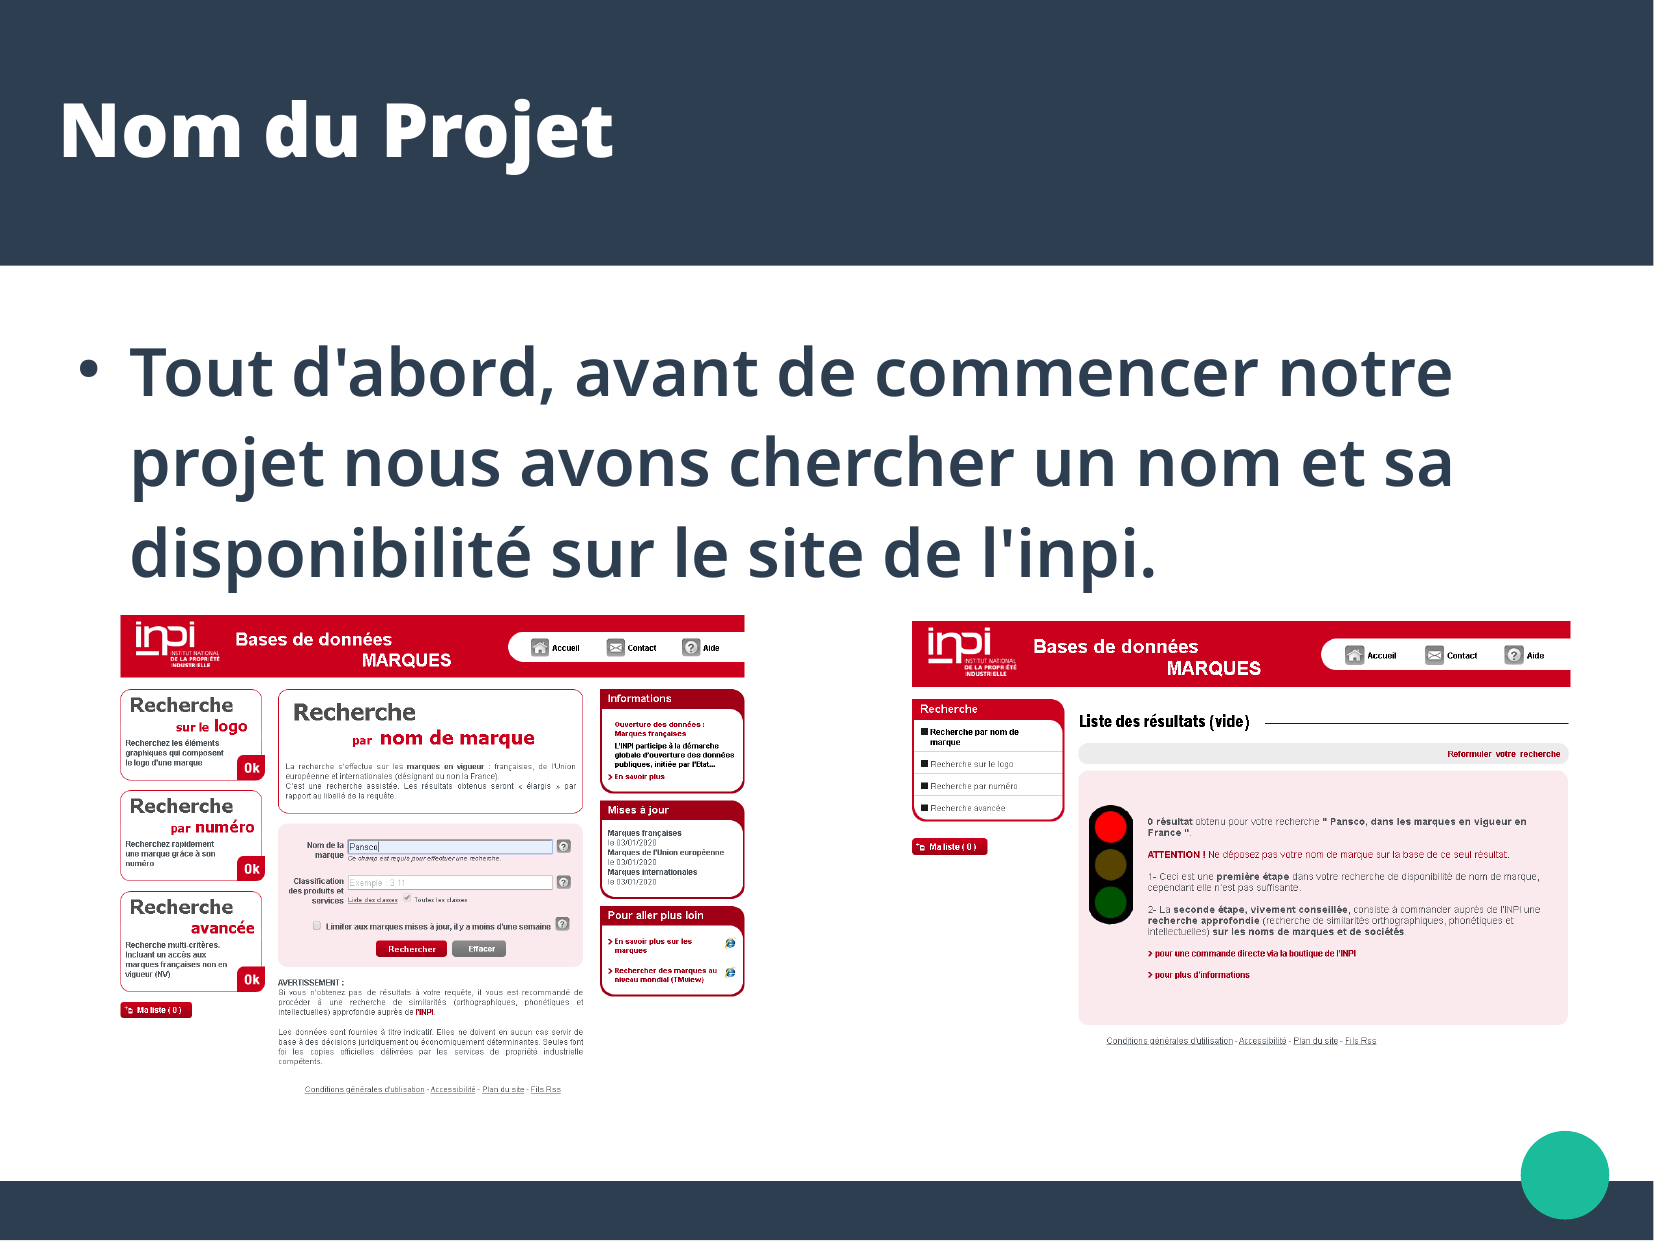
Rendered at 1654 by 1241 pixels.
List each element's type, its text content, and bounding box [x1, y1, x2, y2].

list Tout d'abord, avant de commencer notre projet nous avons chercher un nom et sa disponibilité sur le site de l'inpi. [59, 324, 1595, 1152]
picture [911, 619, 1571, 1075]
picture [119, 614, 745, 1103]
title Nom du Projet [59, 49, 1595, 207]
